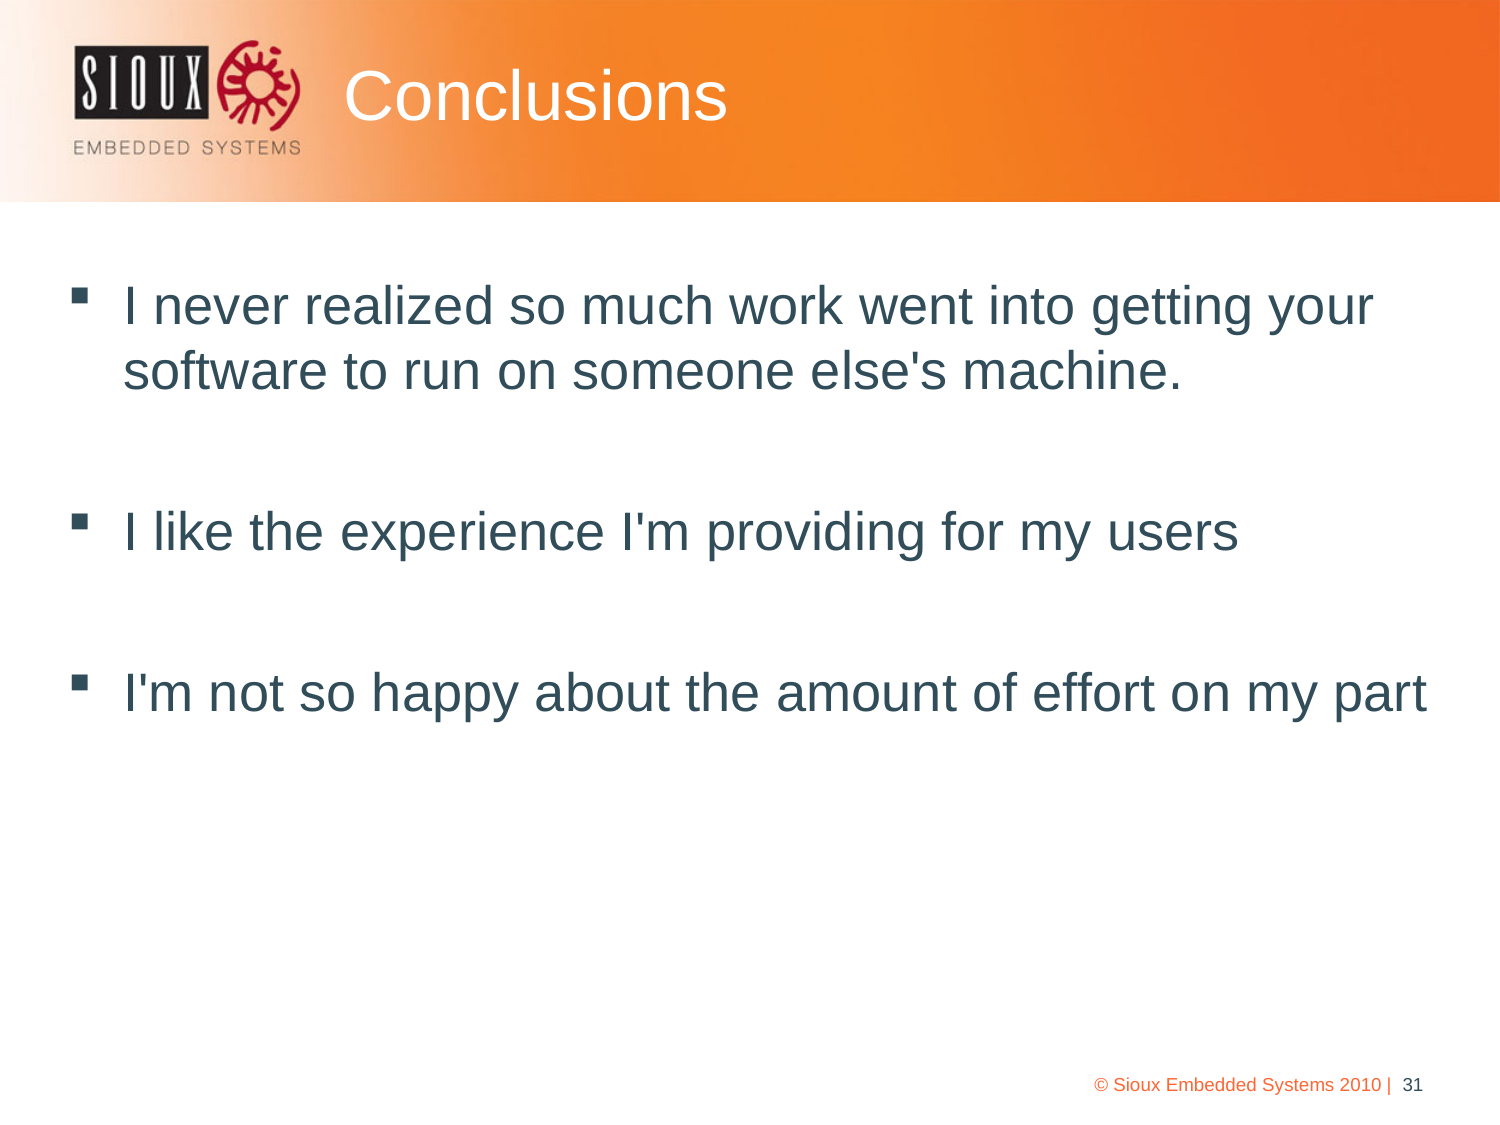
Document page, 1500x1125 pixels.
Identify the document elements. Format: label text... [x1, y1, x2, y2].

list I never realized so much work went into getting your software to run on someone else's machine. I like the experience I'm providing for my users I'm not so happy about the amount of effort on my part [52, 262, 1463, 1073]
title Conclusions [329, 37, 1424, 163]
picture [0, 0, 1500, 202]
